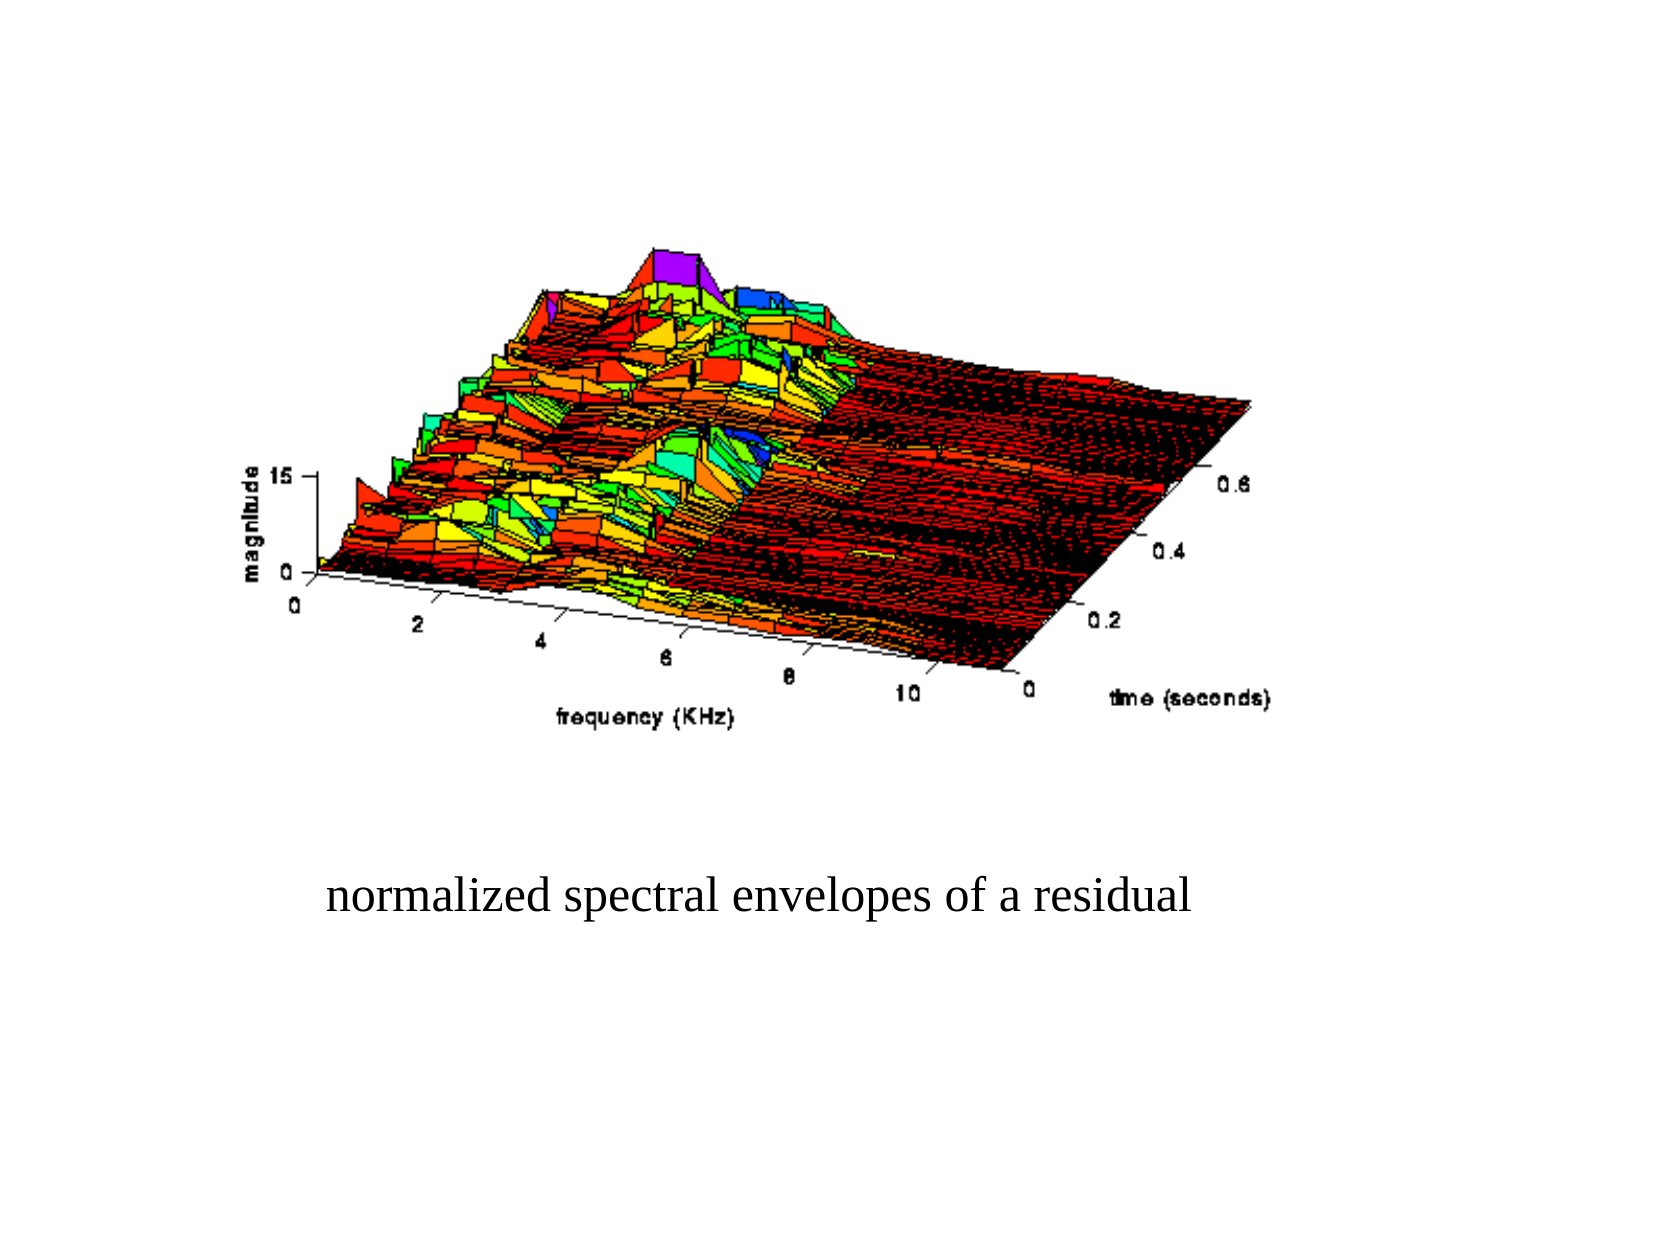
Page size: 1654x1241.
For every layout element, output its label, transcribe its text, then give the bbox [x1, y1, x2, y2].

text_box normalized spectral envelopes of a residual [311, 849, 1208, 929]
picture [150, 137, 1325, 798]
